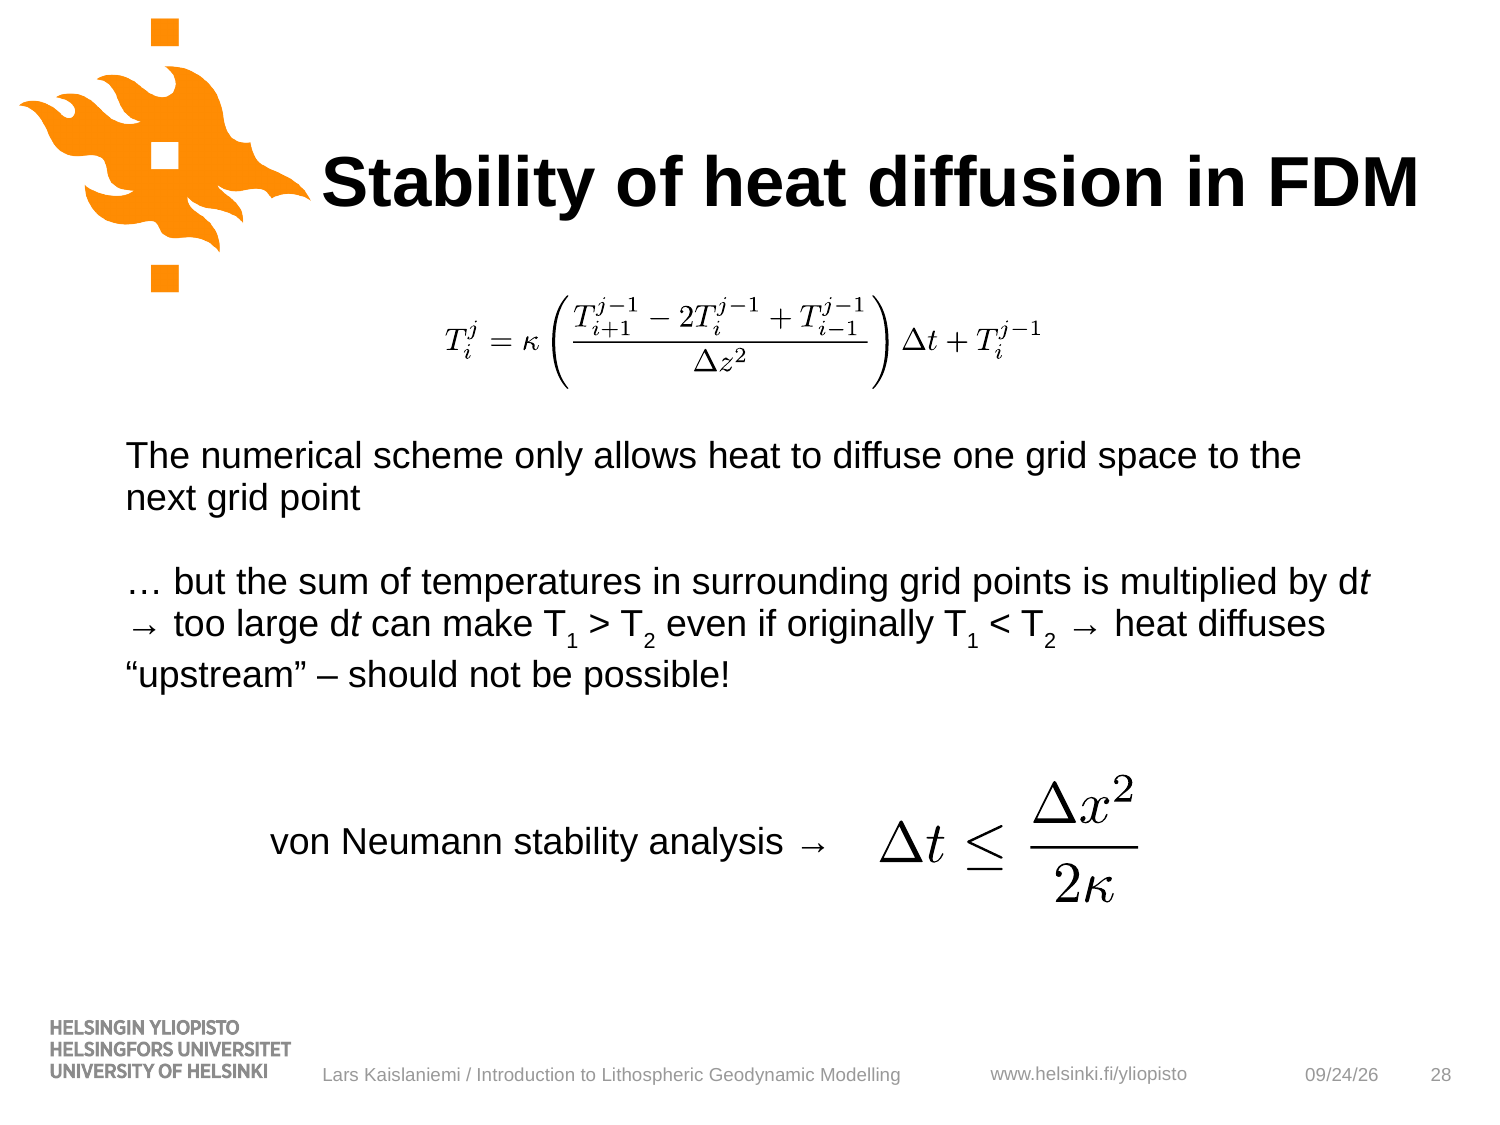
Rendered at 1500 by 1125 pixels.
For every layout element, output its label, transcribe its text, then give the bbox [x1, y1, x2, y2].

text_box von Neumann stability analysis → [255, 813, 847, 871]
title Stability of heat diffusion in FDM [321, 87, 1447, 276]
text_box [876, 774, 1139, 903]
text_box The numerical scheme only allows heat to diffuse one grid space to the next grid point … but the sum of temperatures in surrounding grid points is multiplied by dt → too large dt can make T1 > T2 even if originally T1 < T2 → heat diffuses “upstream” – should not be possible! [110, 426, 1385, 745]
text_box [444, 295, 1042, 389]
picture [0, 0, 337, 318]
picture [32, 1001, 309, 1096]
